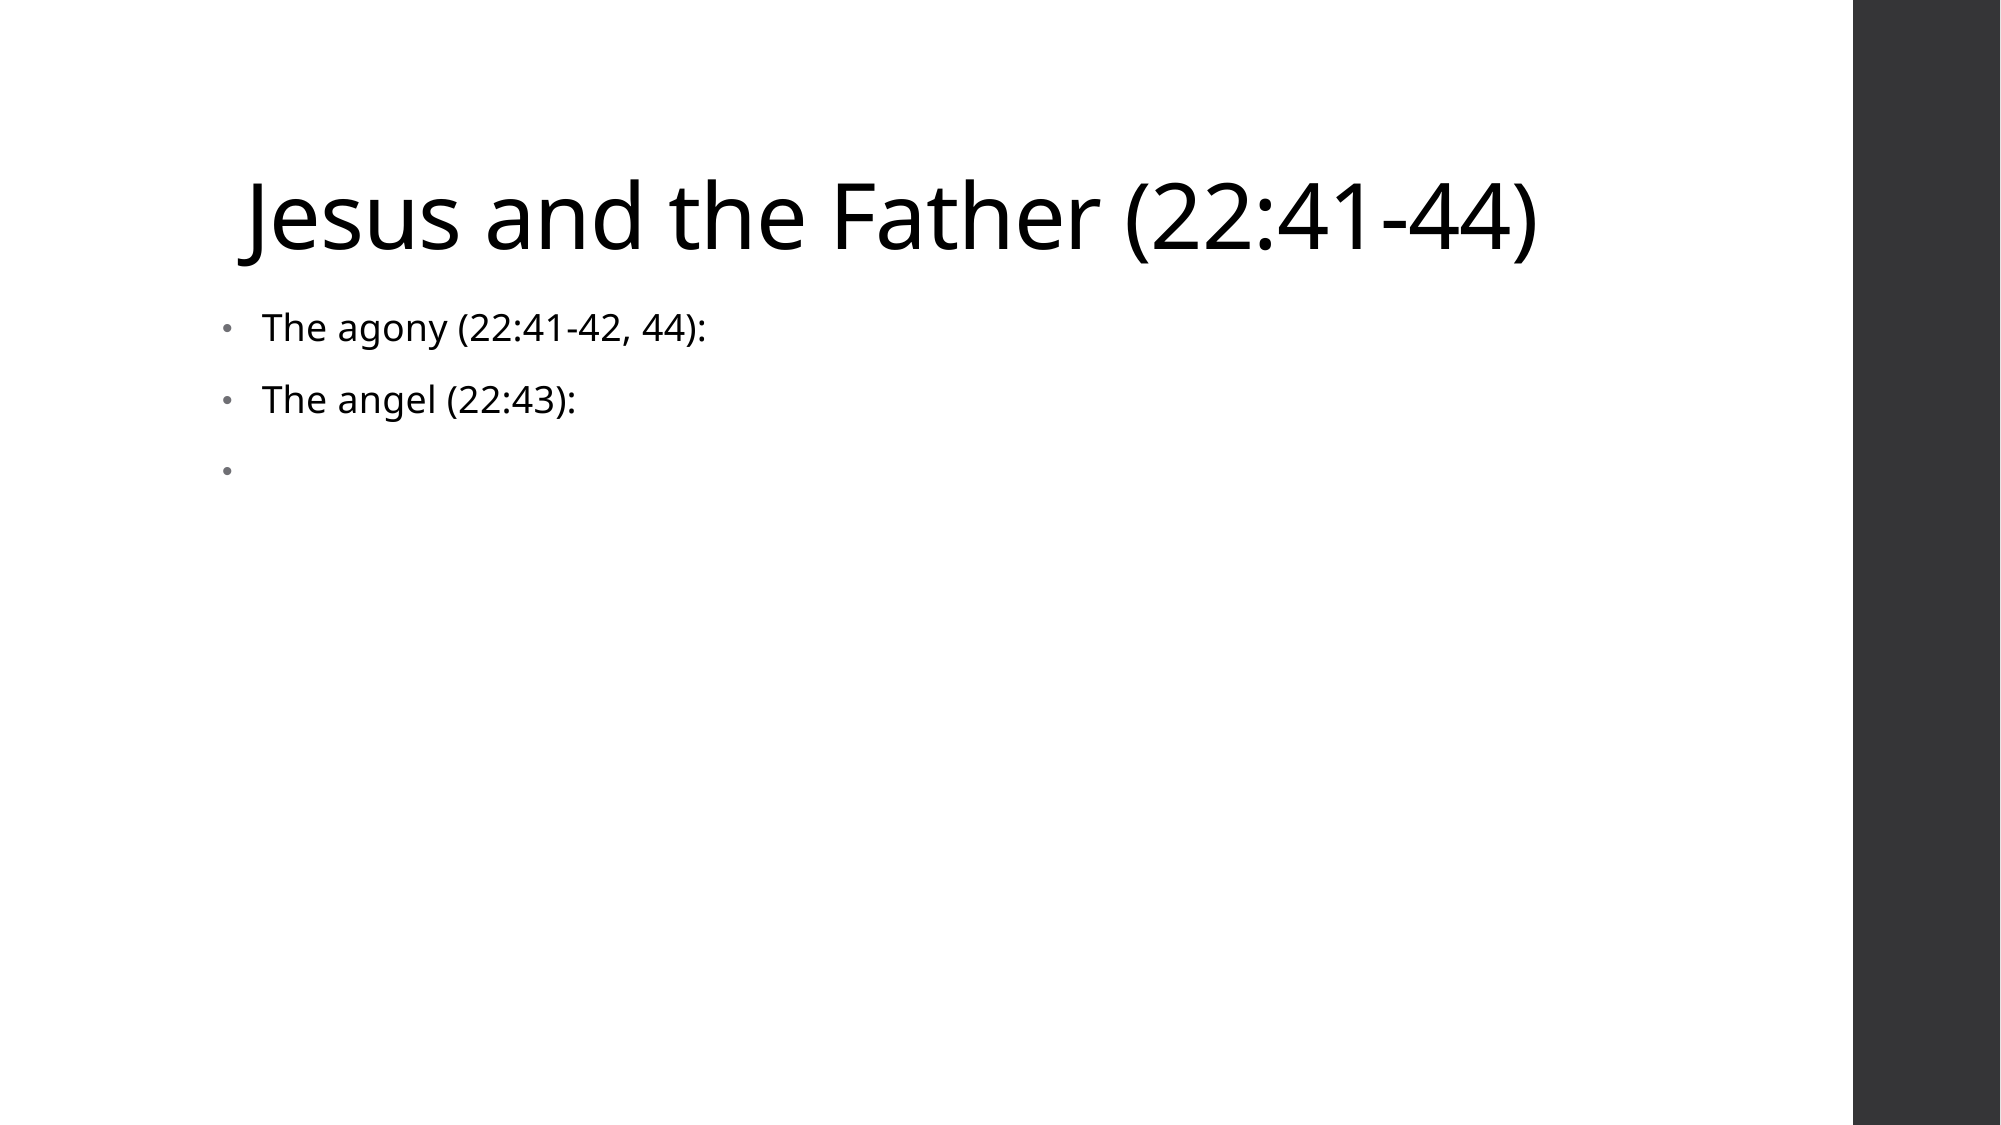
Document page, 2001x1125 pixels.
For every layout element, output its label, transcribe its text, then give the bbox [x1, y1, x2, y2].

title Jesus and the Father (22:41-44) [206, 60, 1797, 278]
list The agony (22:41-42, 44): The angel (22:43): [206, 299, 1617, 1014]
